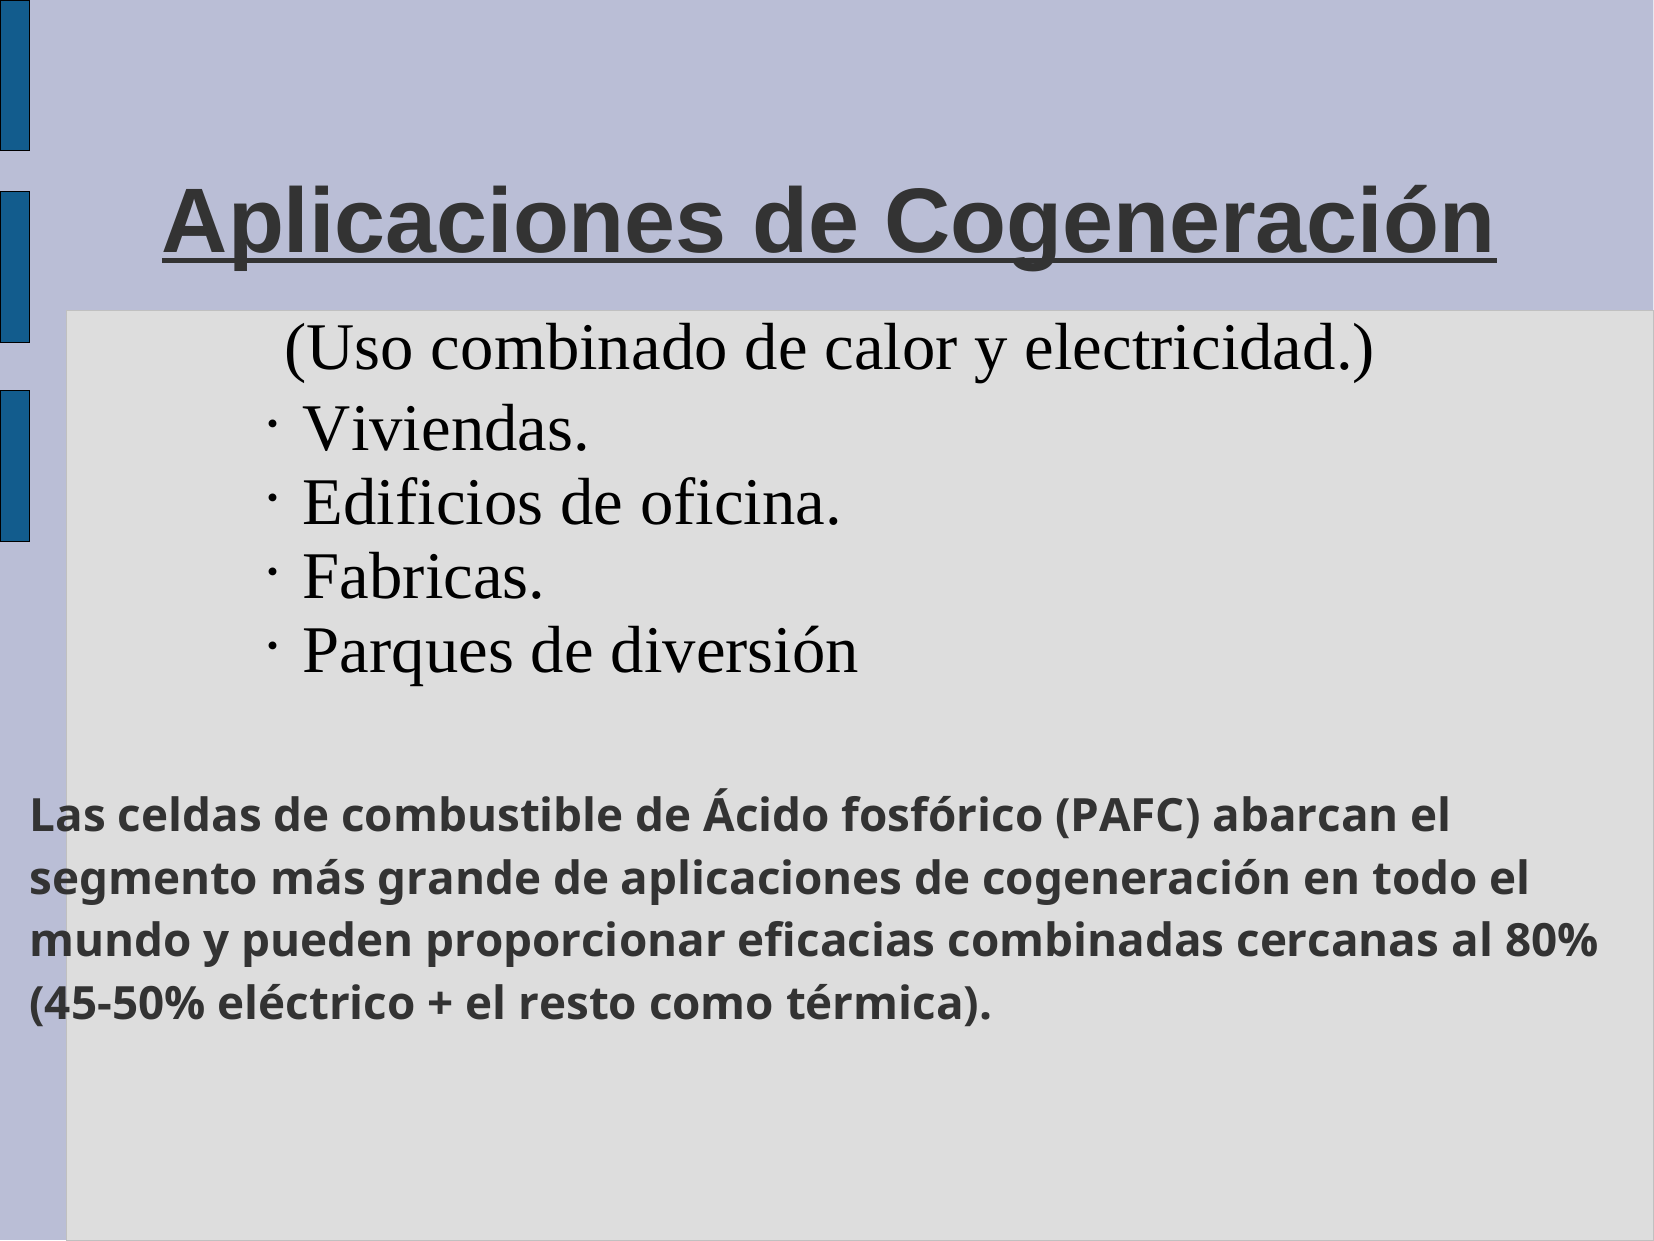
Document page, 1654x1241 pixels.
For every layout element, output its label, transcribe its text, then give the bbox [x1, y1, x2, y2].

title Las celdas de combustible de Ácido fosfórico (PAFC) abarcan el segmento más grande de aplicaciones de cogeneración en todo el mundo y pueden proporcionar eficacias combinadas cercanas al 80% (45-50% eléctrico + el resto como térmica). [29, 693, 1625, 1123]
text_box (Uso combinado de calor y electricidad.) [238, 236, 1388, 385]
title Aplicaciones de Cogeneración [123, 117, 1536, 325]
subtitle Viviendas. Edificios de oficina. Fabricas. Parques de diversión [267, 383, 1418, 693]
